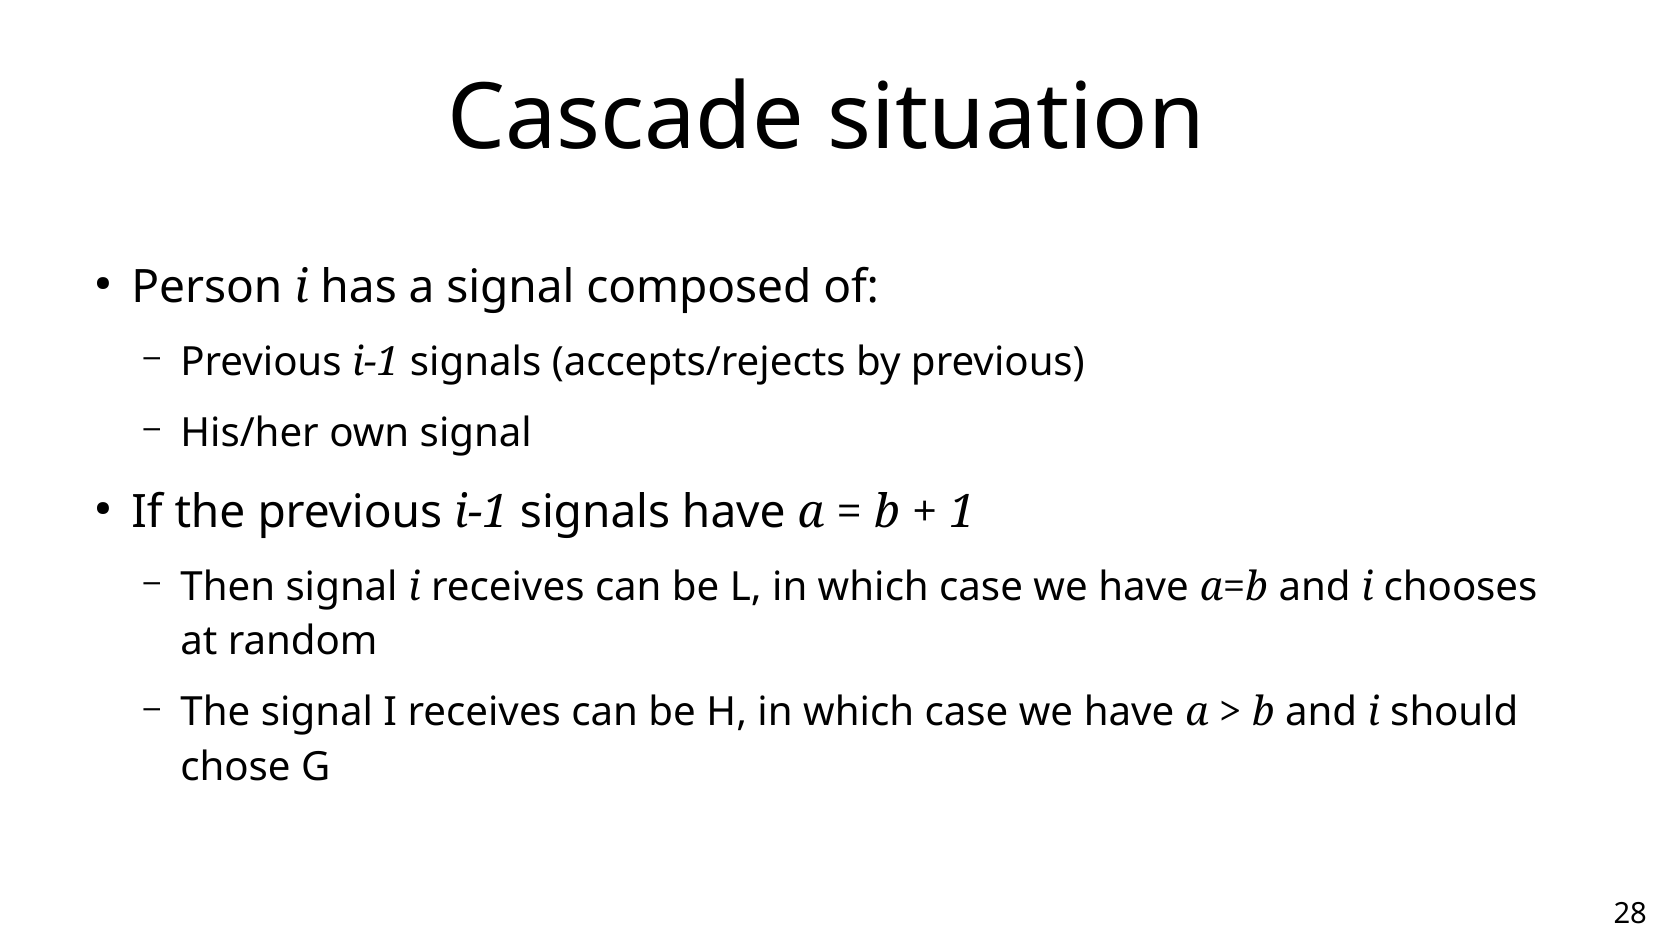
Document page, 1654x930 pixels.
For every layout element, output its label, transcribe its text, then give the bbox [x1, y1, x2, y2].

list Person i has a signal composed of: Previous i-1 signals (accepts/rejects by previous) His/her own signal If the previous i-1 signals have a = b + 1 Then signal i receives can be L, in which case we have a=b and i chooses at random The signal I receives can be H, in which case we have a > b and i should chose G [82, 252, 1571, 793]
title Cascade situation [82, 1, 1571, 225]
